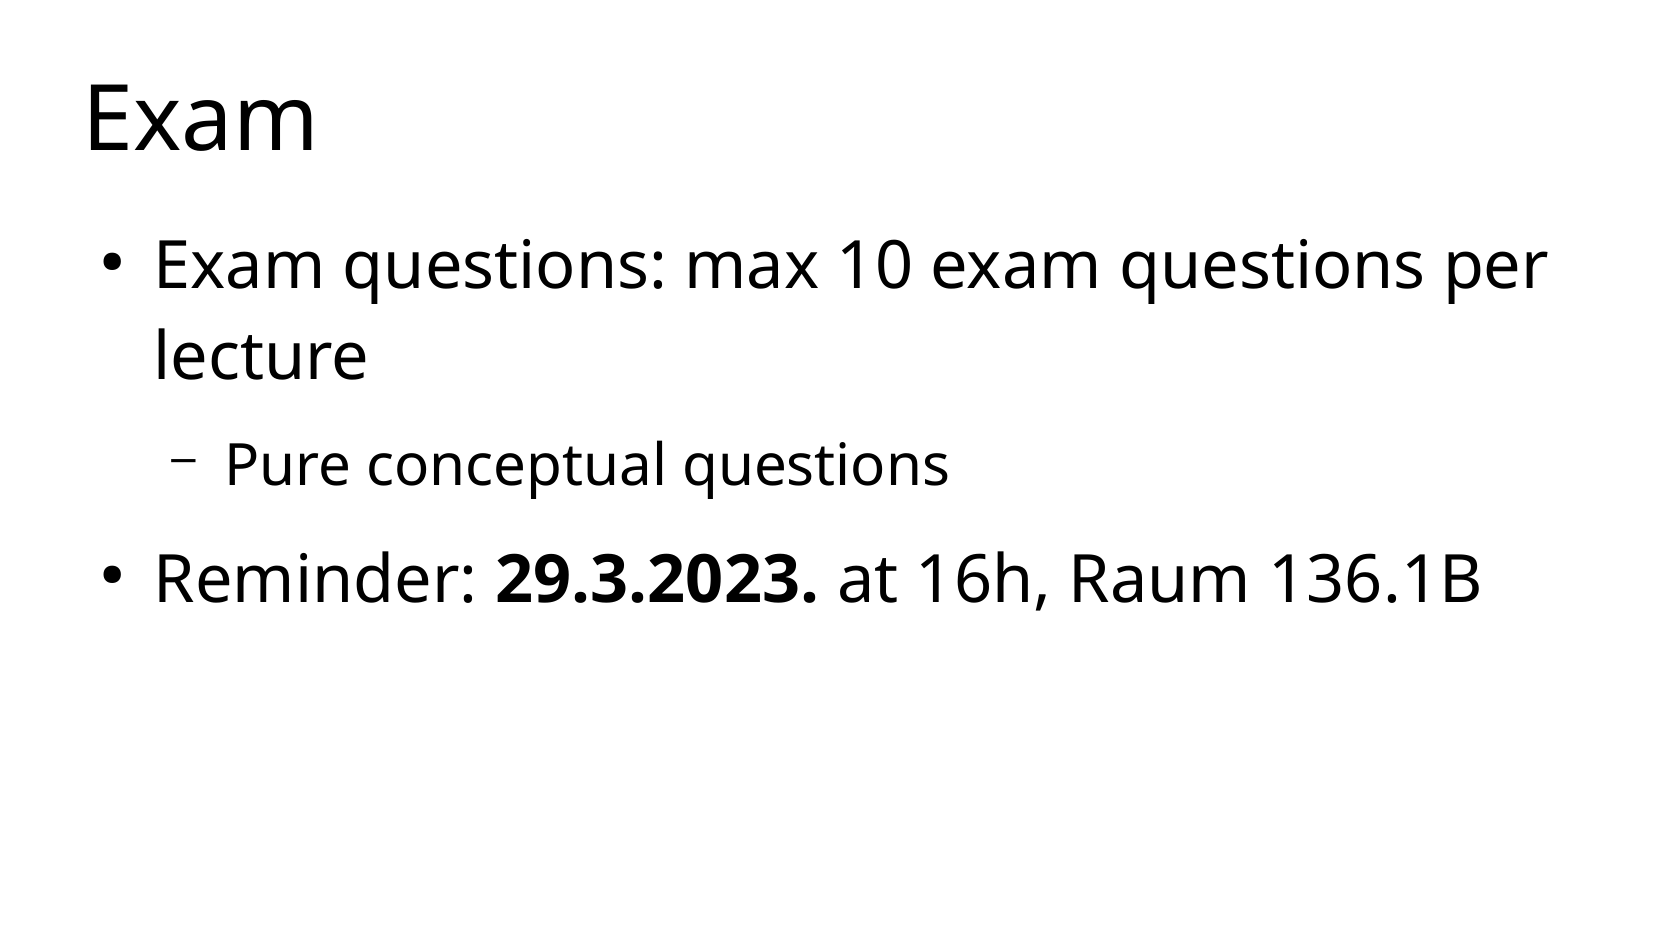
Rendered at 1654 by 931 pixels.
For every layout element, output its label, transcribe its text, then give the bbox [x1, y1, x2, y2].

title Exam [82, 37, 1571, 193]
list Exam questions: max 10 exam questions per lecture Pure conceptual questions Reminder: 29.3.2023. at 16h, Raum 136.1B [82, 217, 1571, 758]
